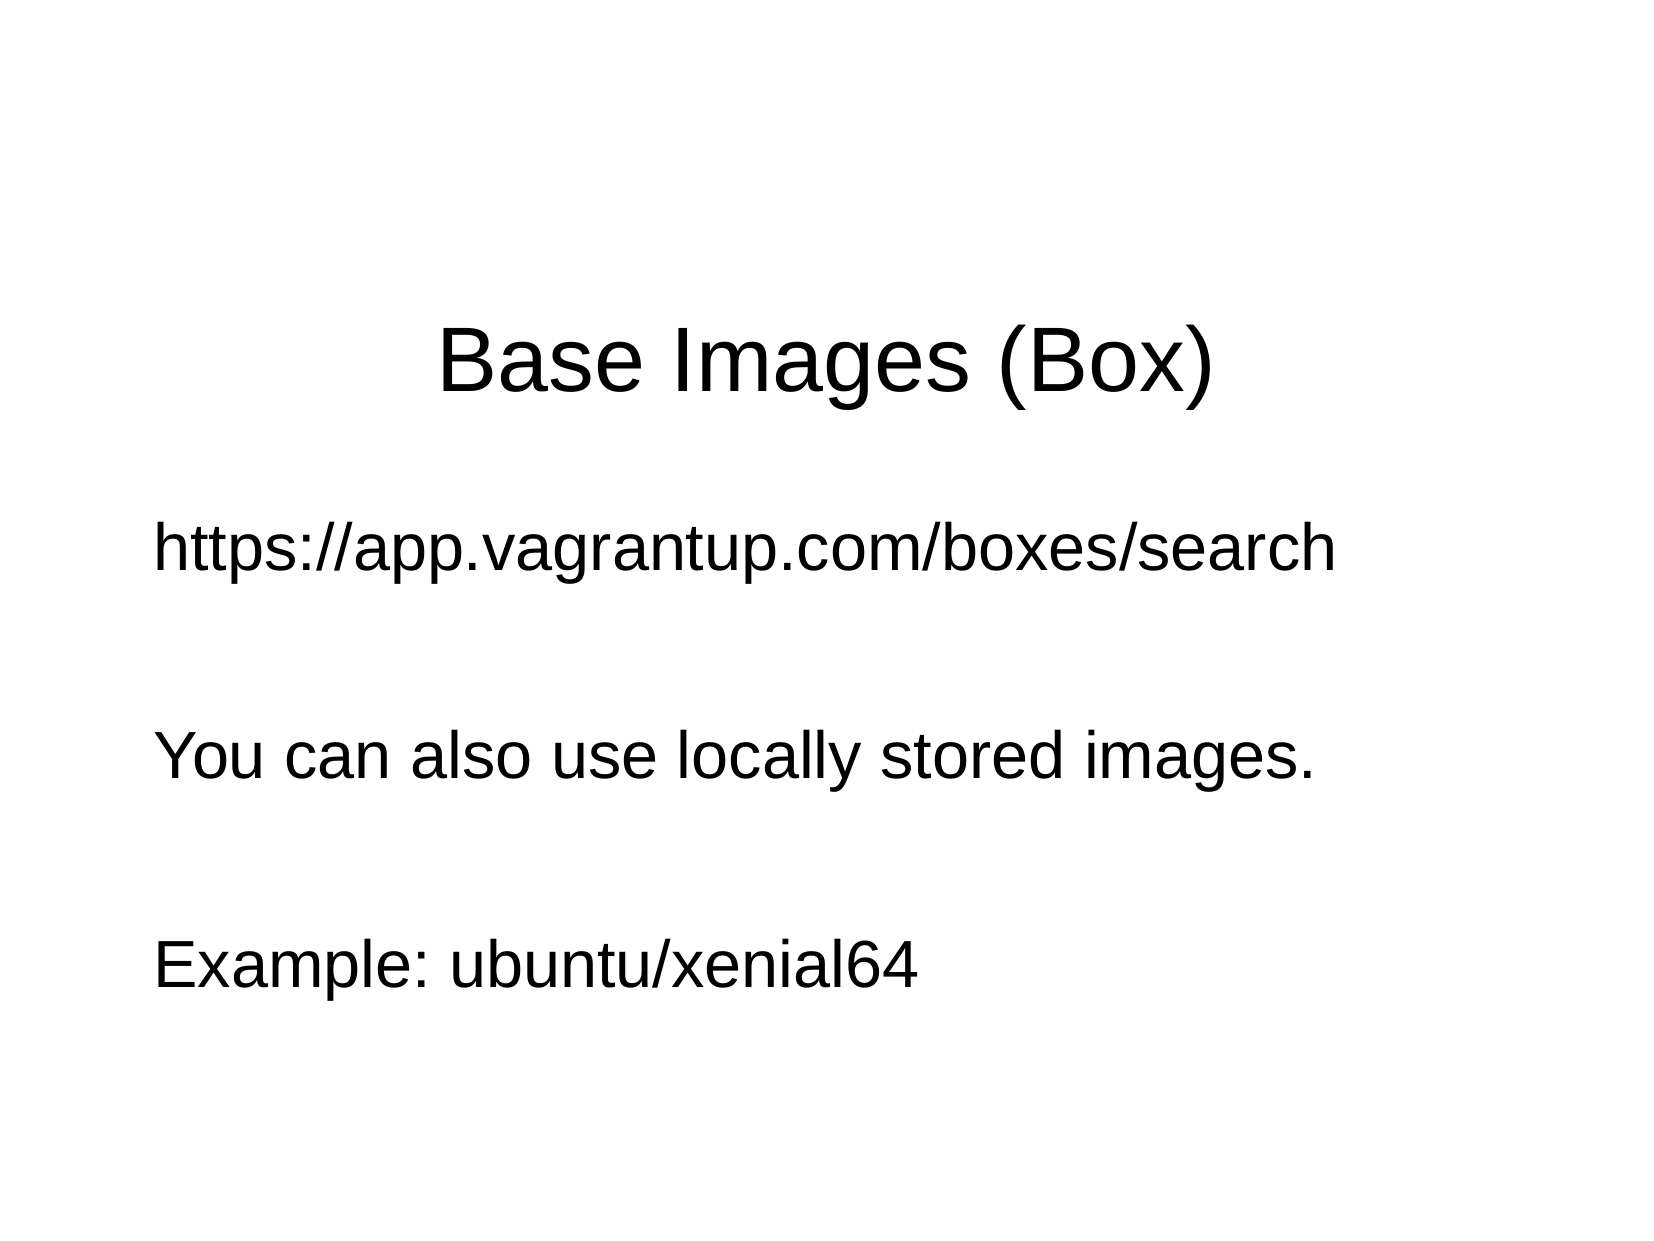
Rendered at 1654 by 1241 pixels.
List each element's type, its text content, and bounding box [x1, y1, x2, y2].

list https://app.vagrantup.com/boxes/search You can also use locally stored images. Example: ubuntu/xenial64 [82, 510, 1571, 1010]
title Base Images (Box) [82, 256, 1571, 464]
